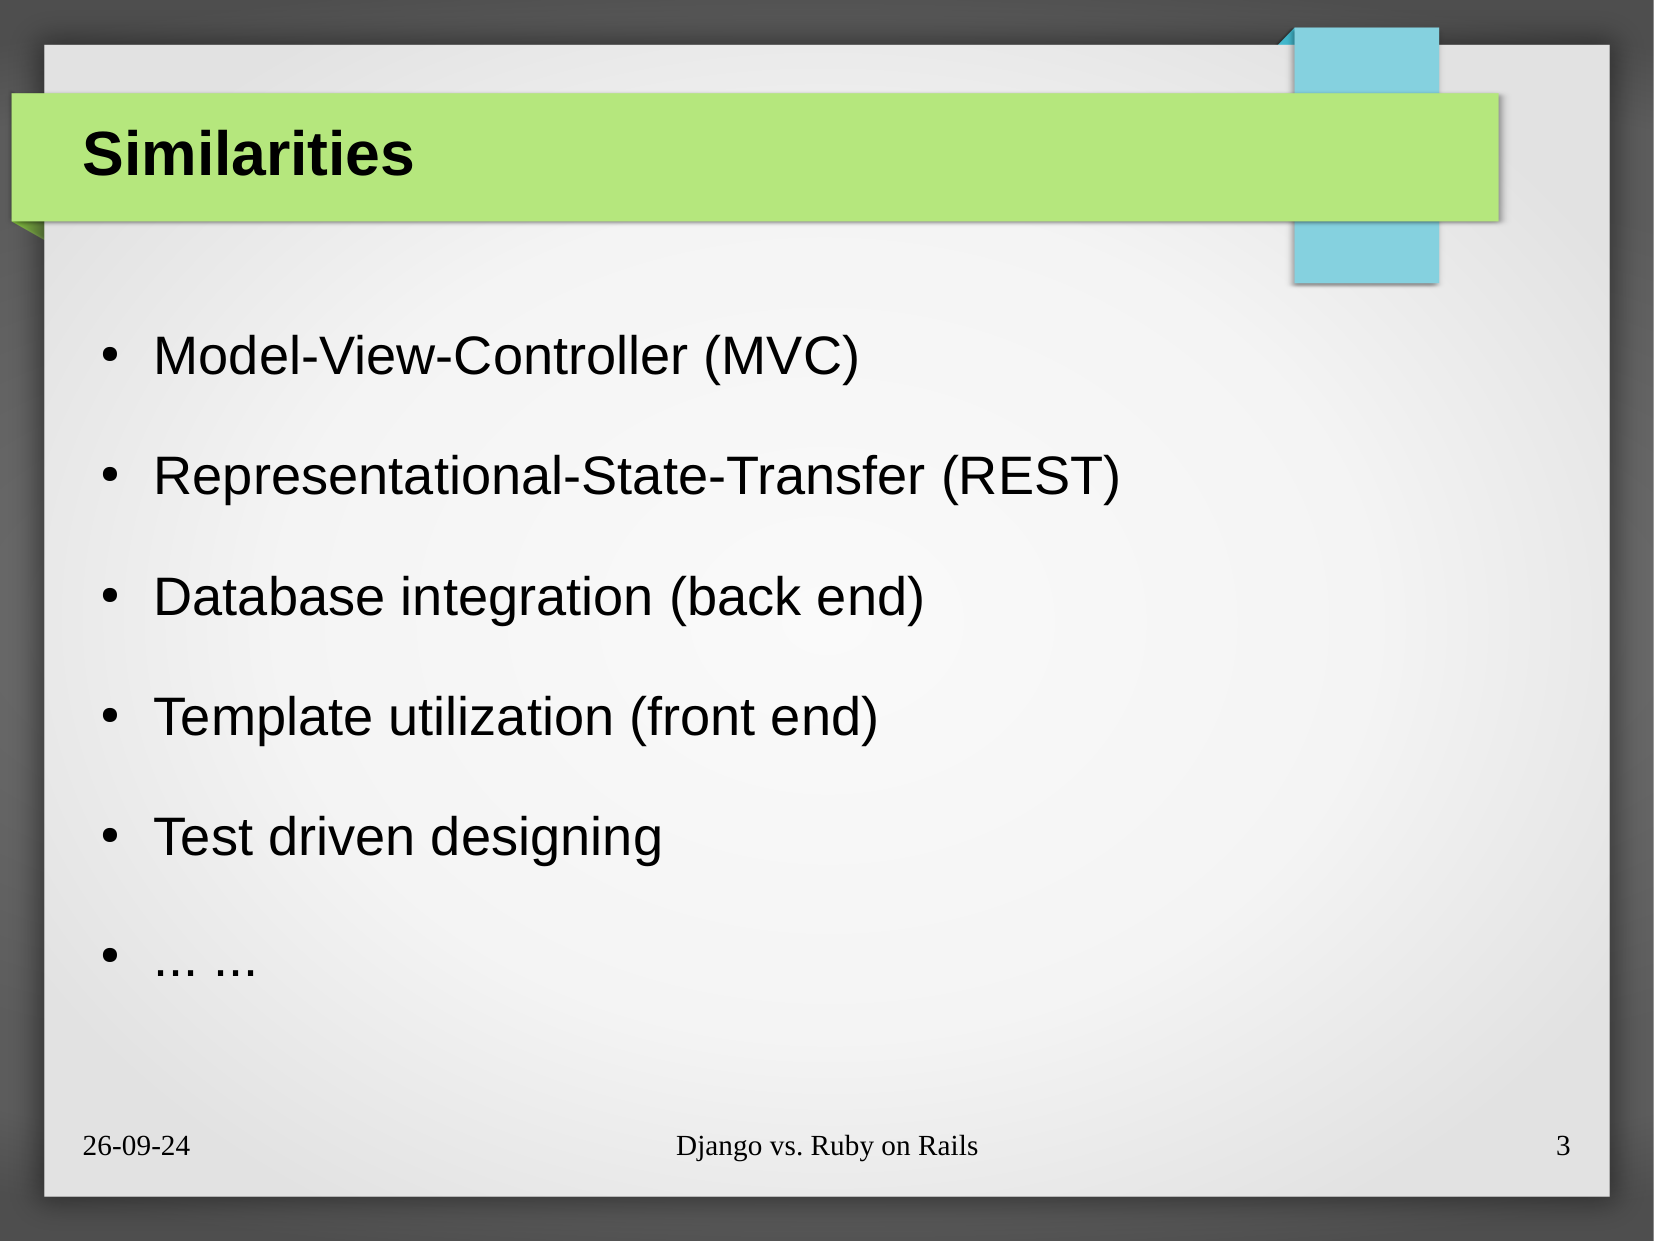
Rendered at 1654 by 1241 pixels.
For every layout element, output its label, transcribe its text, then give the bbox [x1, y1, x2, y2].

picture [0, 0, 1654, 1241]
list Model-View-Controller (MVC) Representational-State-Transfer (REST) Database integration (back end) Template utilization (front end) Test driven designing ... ... [82, 295, 1571, 1015]
title Similarities [82, 94, 1264, 213]
